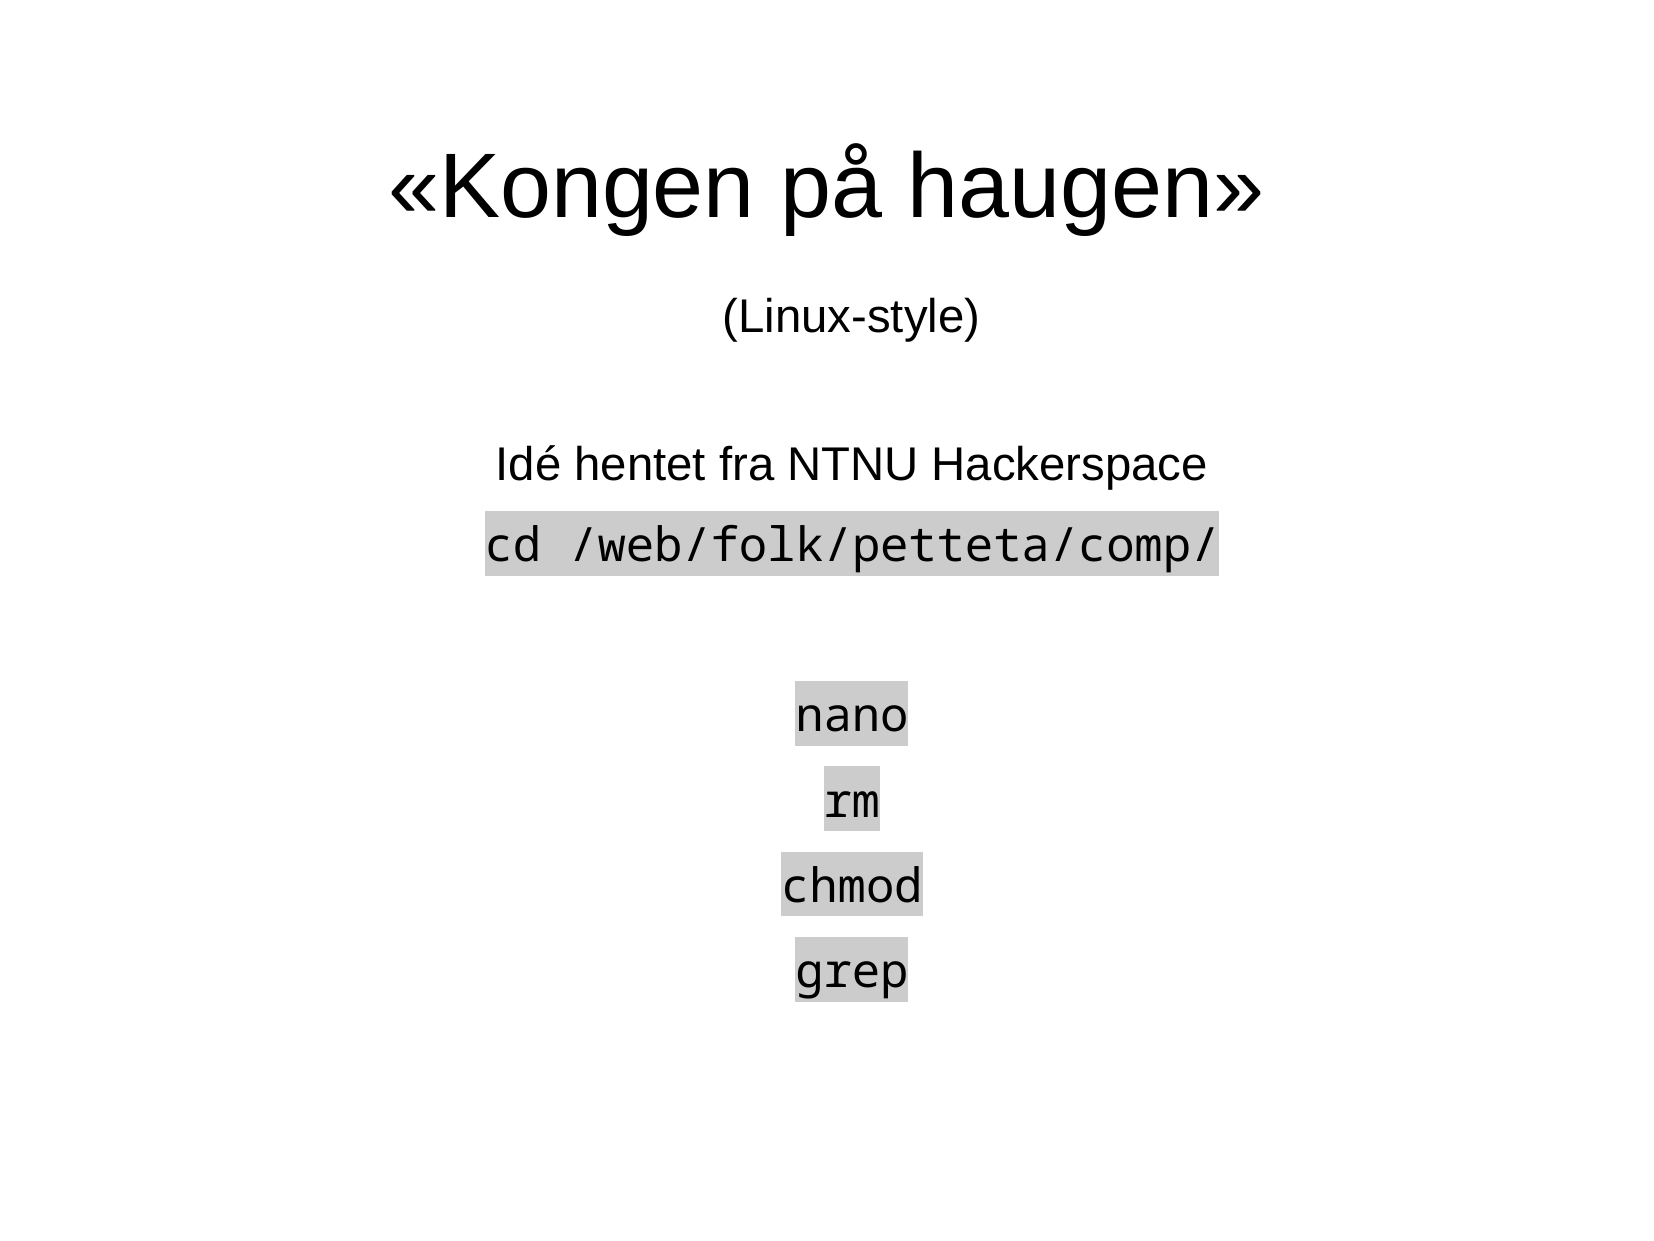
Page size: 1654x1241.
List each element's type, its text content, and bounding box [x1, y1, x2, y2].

title «Kongen på haugen» [82, 82, 1571, 290]
list (Linux-style) Idé hentet fra NTNU Hackerspace cd /web/folk/petteta/comp/ nano rm chmod grep [82, 290, 1571, 1010]
